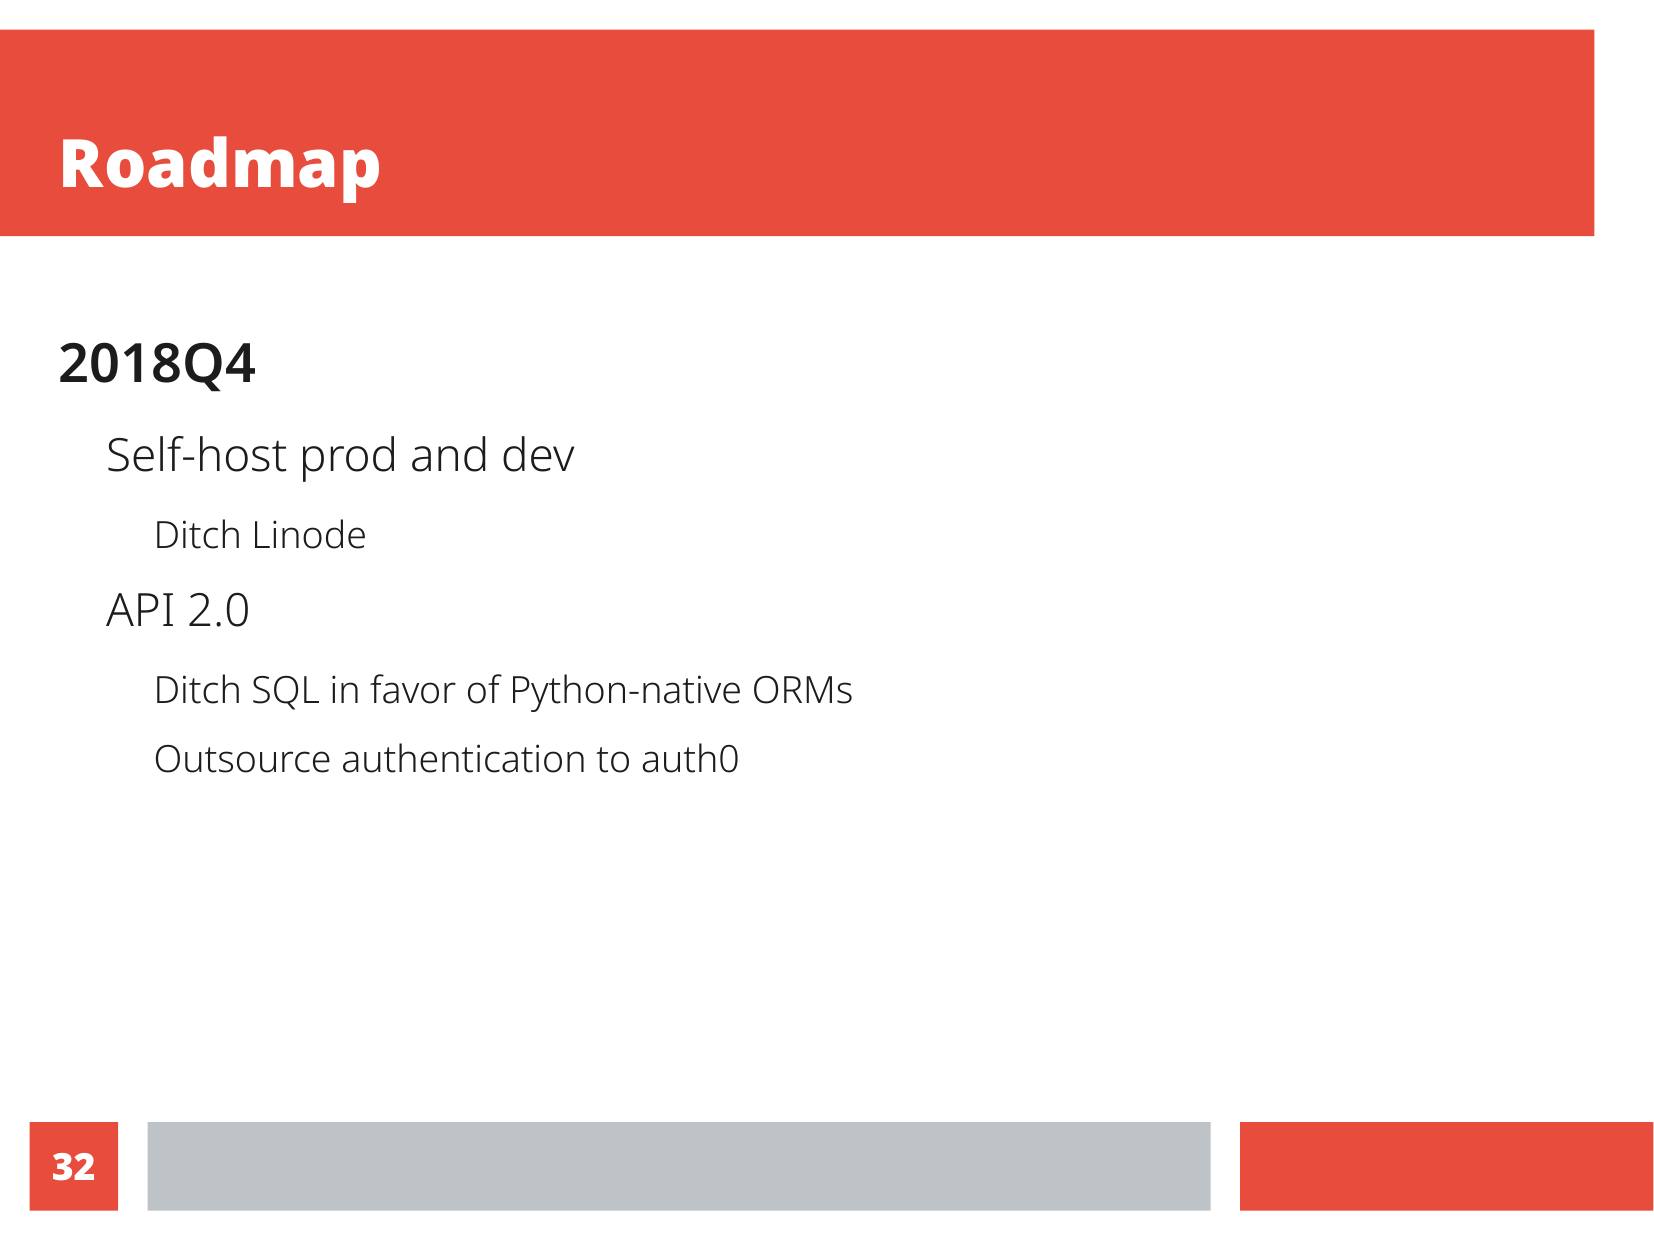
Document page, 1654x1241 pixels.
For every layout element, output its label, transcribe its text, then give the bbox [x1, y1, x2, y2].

title Roadmap [59, 59, 1595, 207]
list 2018Q4 Self-host prod and dev Ditch Linode API 2.0 Ditch SQL in favor of Python-native ORMs Outsource authentication to auth0 [59, 324, 1565, 1093]
